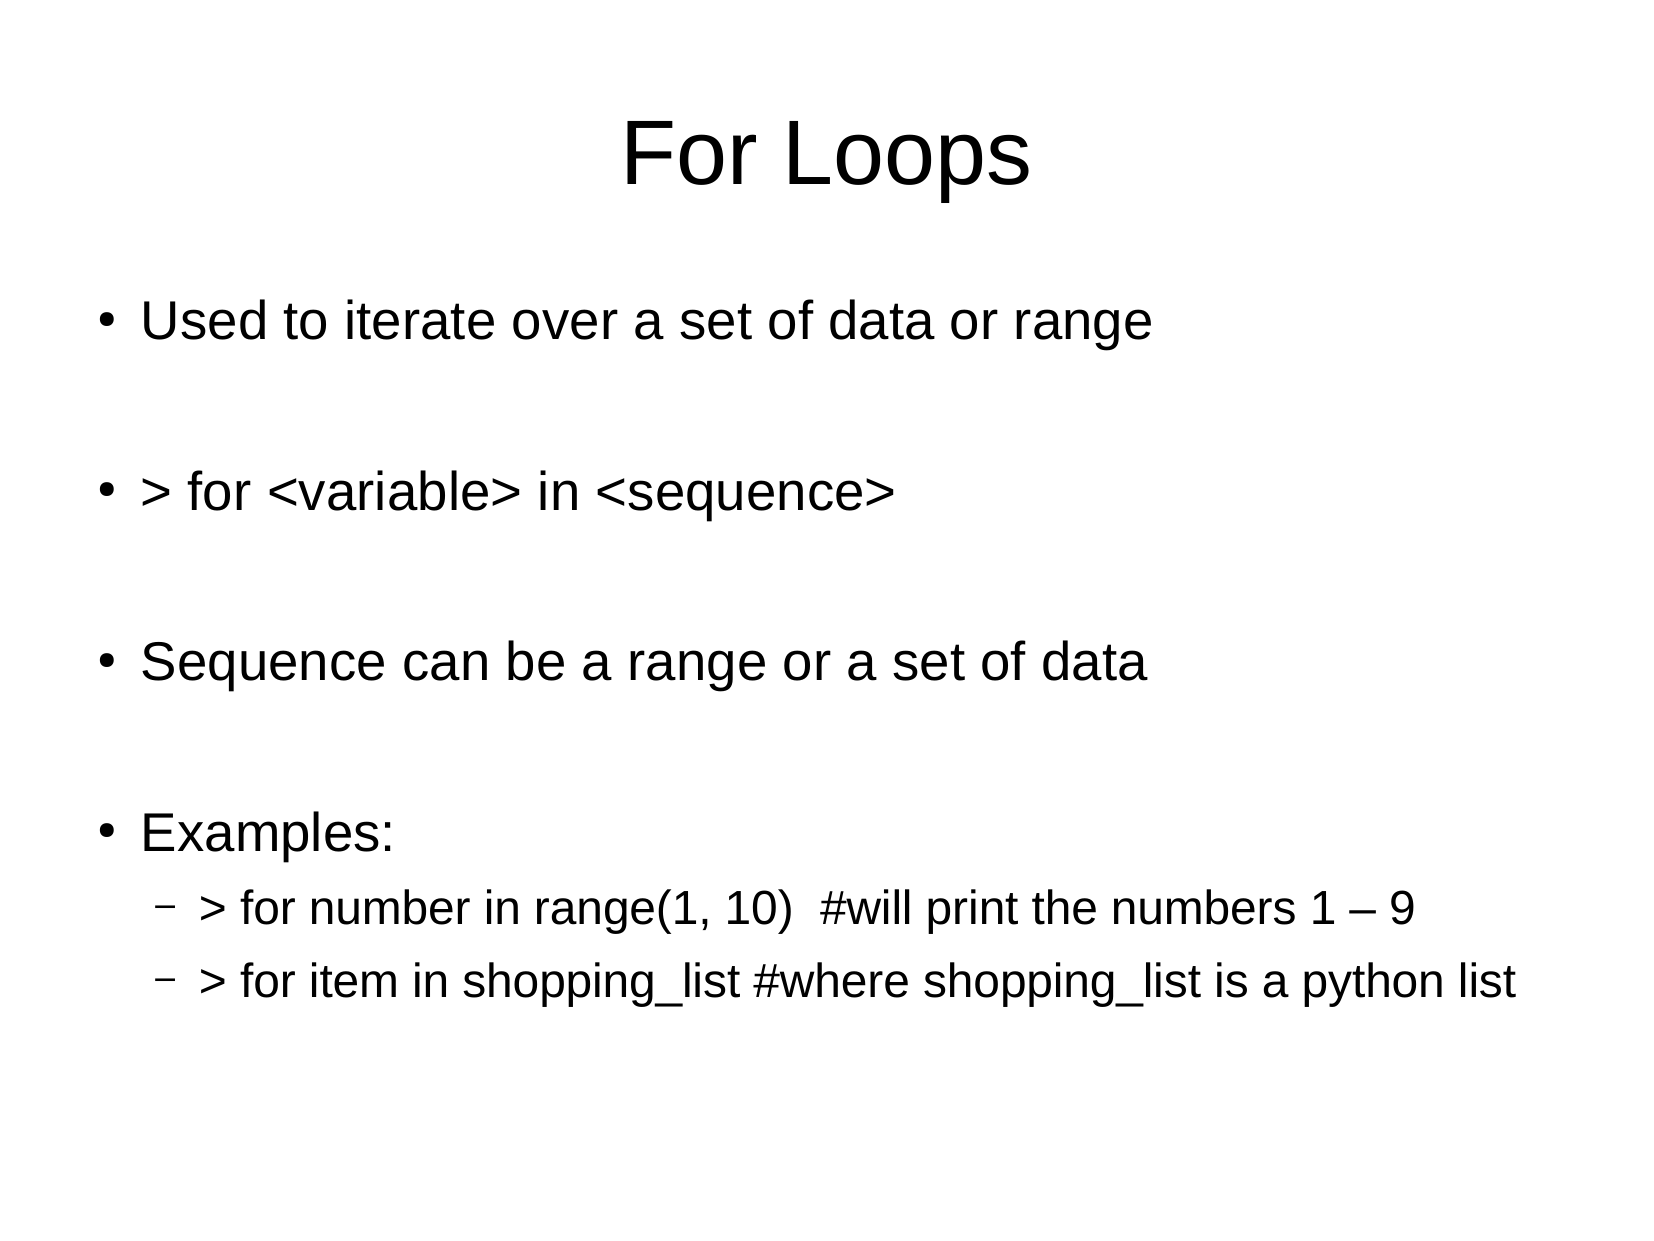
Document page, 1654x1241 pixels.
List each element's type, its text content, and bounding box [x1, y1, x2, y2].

list Used to iterate over a set of data or range > for <variable> in <sequence> Sequence can be a range or a set of data Examples: > for number in range(1, 10) #will print the numbers 1 – 9 > for item in shopping_list #where shopping_list is a python list [82, 290, 1571, 1010]
title For Loops [82, 49, 1571, 257]
